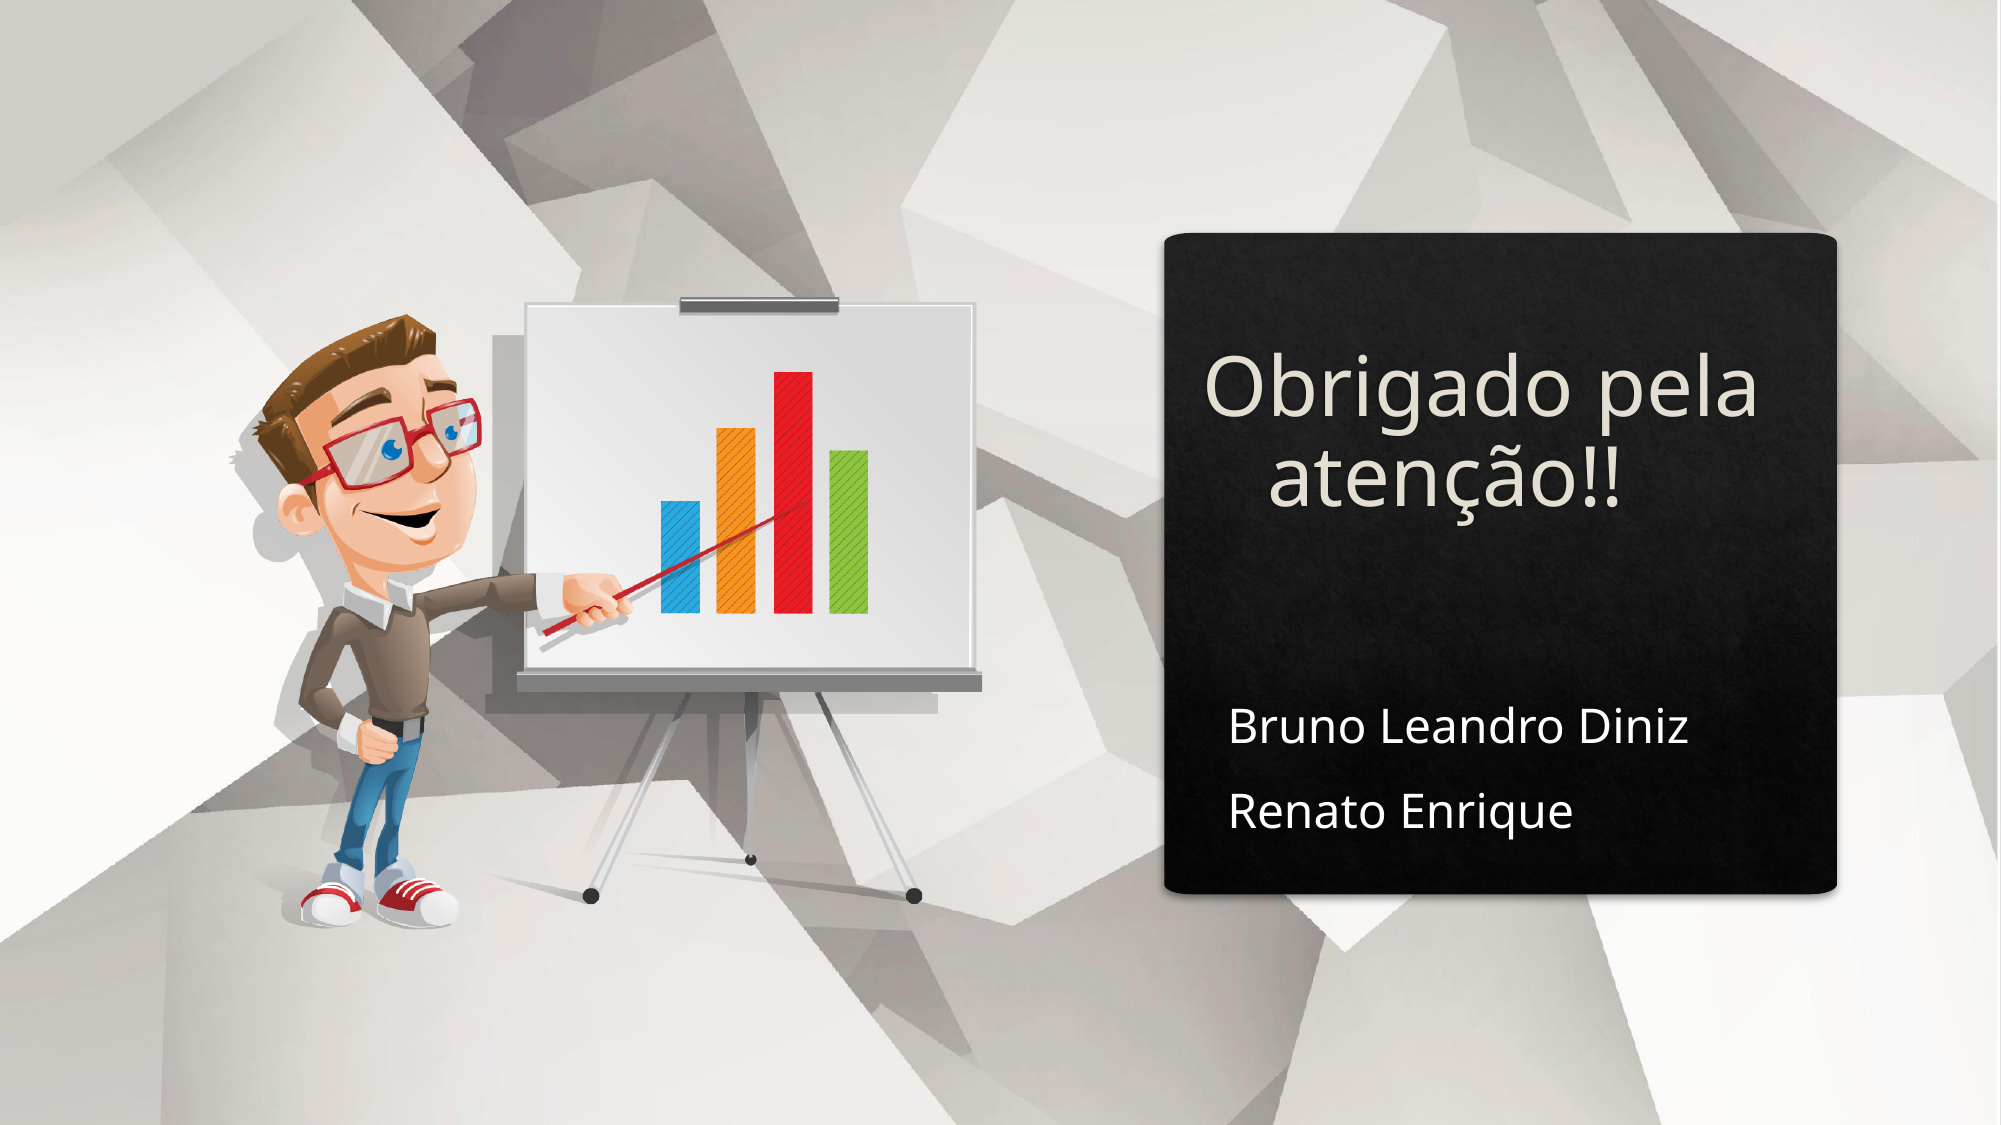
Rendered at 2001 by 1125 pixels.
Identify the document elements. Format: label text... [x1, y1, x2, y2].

picture [0, 0, 2001, 1125]
text_box [1164, 232, 1837, 895]
title Obrigado pela atenção!! [1187, 295, 1842, 533]
subtitle Bruno Leandro Diniz Renato Enrique [1212, 682, 1784, 851]
